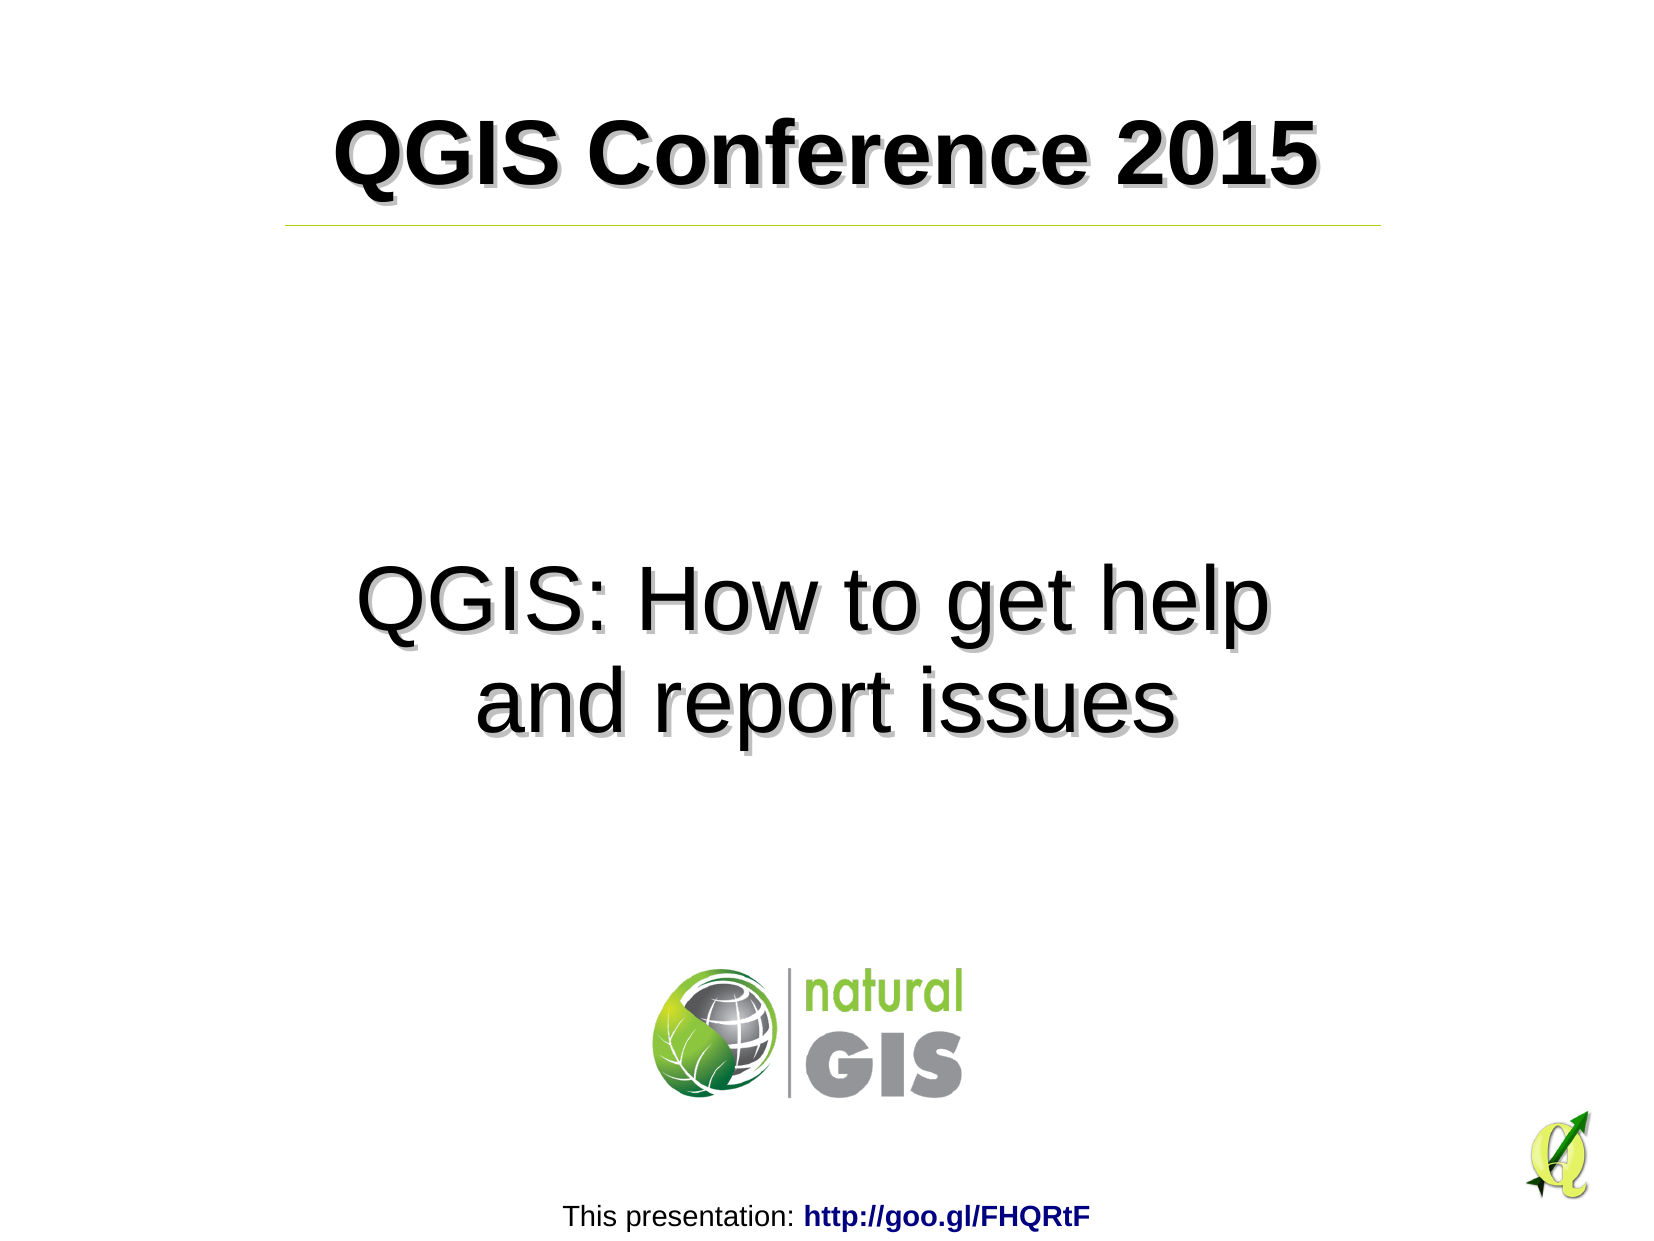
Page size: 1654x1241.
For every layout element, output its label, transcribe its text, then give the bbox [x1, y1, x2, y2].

title QGIS Conference 2015 [82, 49, 1571, 257]
picture [1500, 1109, 1621, 1201]
subtitle QGIS: How to get help and report issues [82, 290, 1571, 1010]
text_box This presentation: http://goo.gl/FHQRtF [543, 1187, 1111, 1241]
picture [600, 929, 1014, 1141]
